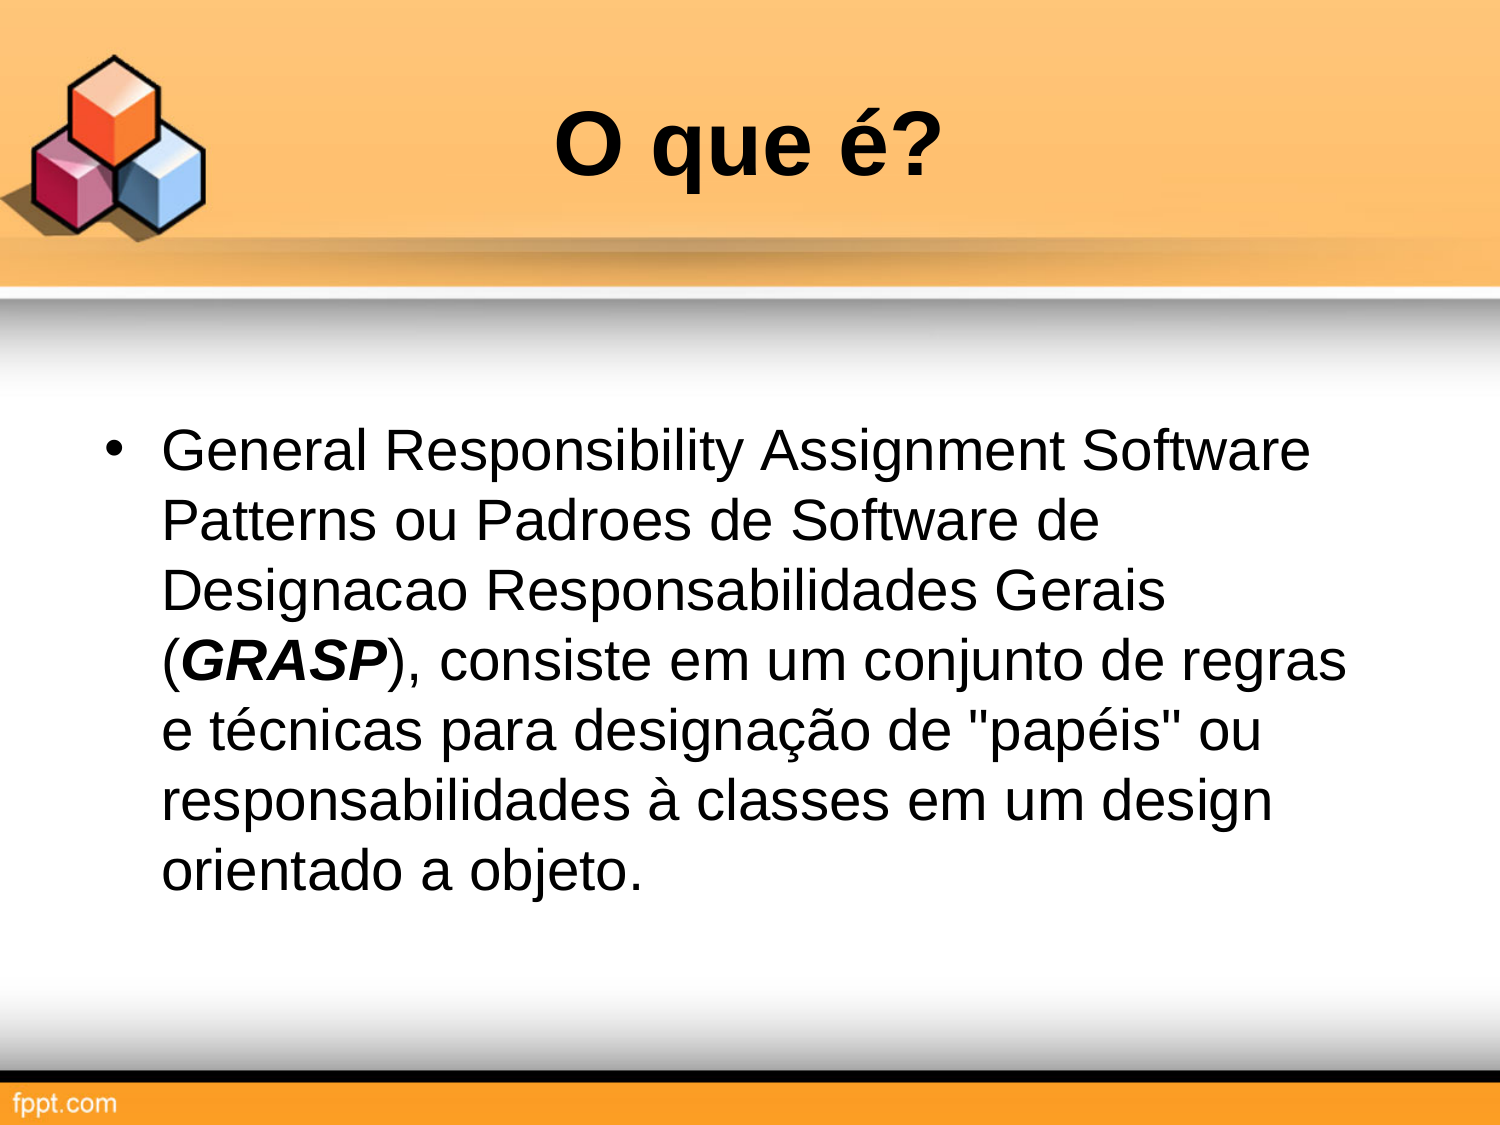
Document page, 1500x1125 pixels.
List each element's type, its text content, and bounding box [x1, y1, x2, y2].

picture [0, 0, 1500, 1125]
list General Responsibility Assignment Software Patterns ou Padroes de Software de Designacao Responsabilidades Gerais (GRASP), consiste em um conjunto de regras e técnicas para designação de "papéis" ou responsabilidades à classes em um design orientado a objeto. [90, 404, 1411, 1058]
title O que é? [75, 37, 1425, 240]
